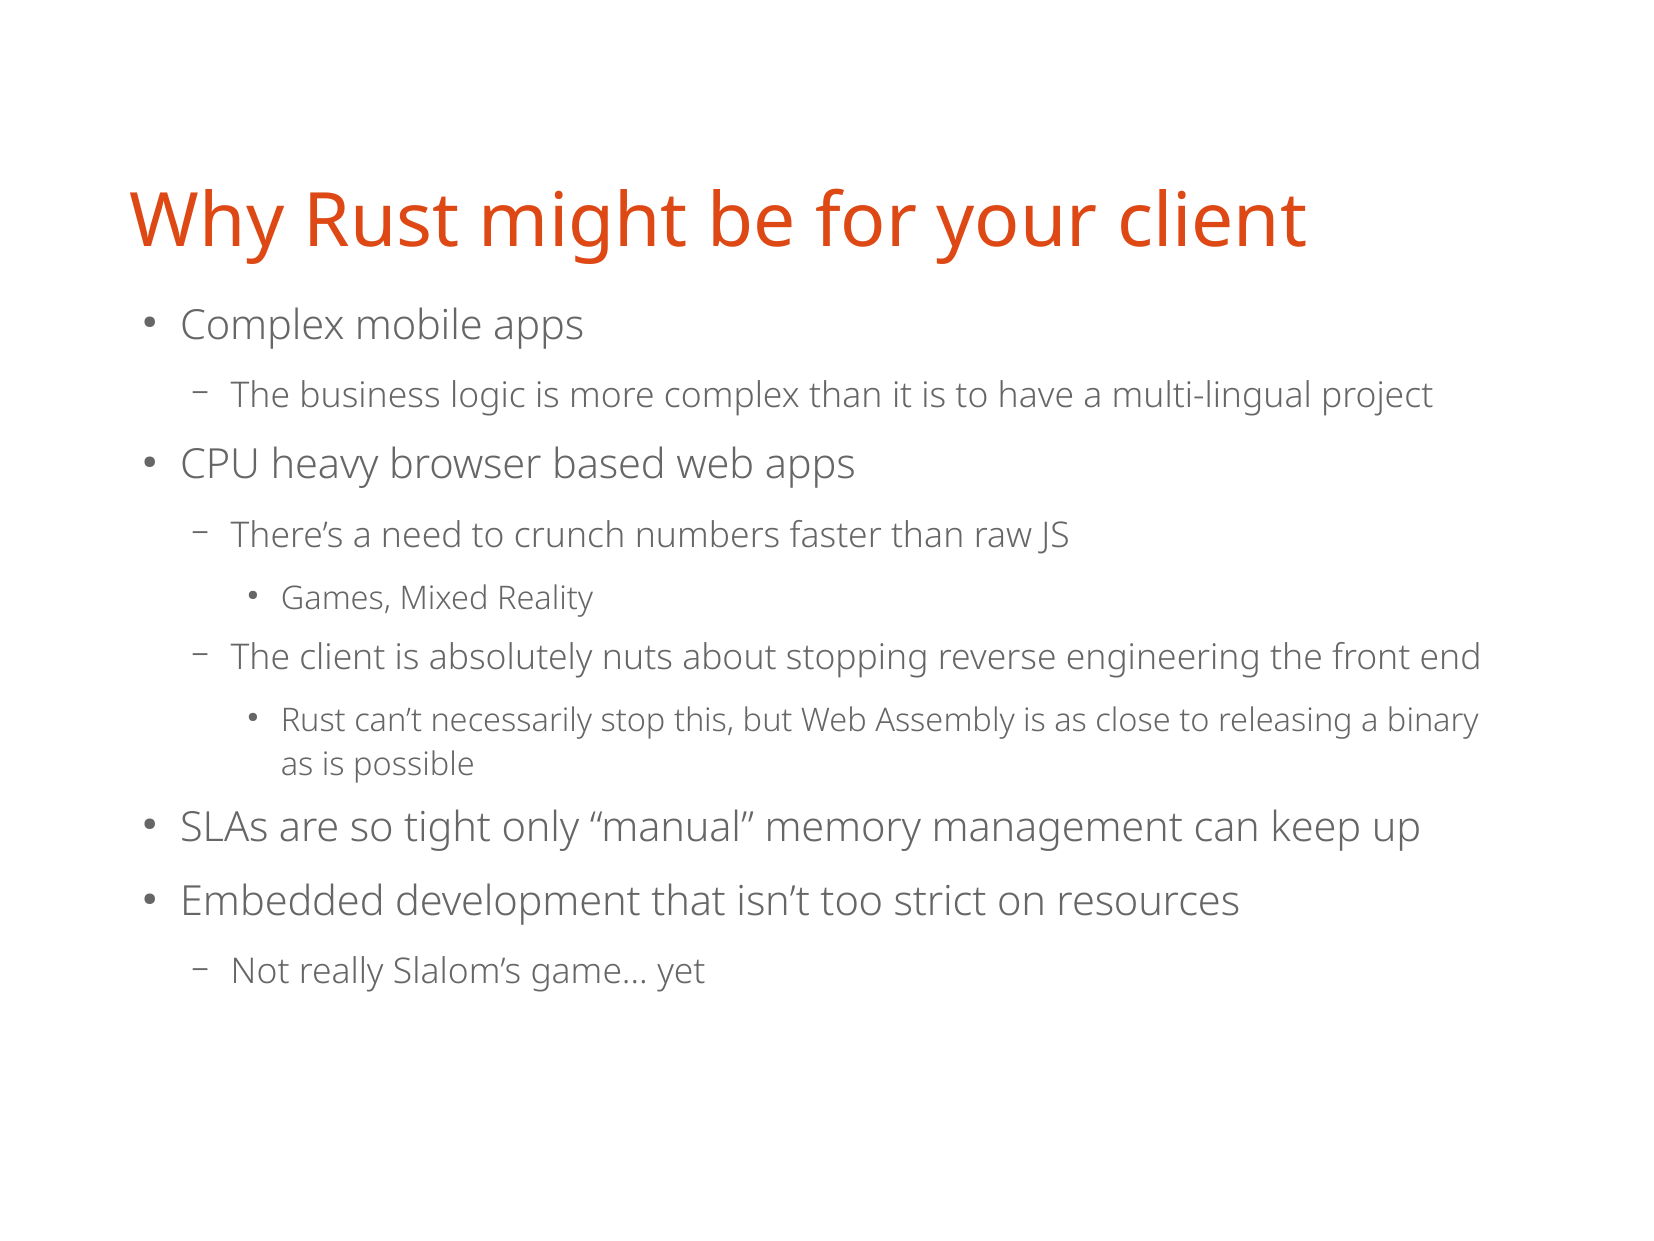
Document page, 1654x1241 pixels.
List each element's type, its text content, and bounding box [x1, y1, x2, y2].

title Why Rust might be for your client [129, 153, 1518, 281]
list Complex mobile apps The business logic is more complex than it is to have a multi-lingual project CPU heavy browser based web apps There’s a need to crunch numbers faster than raw JS Games, Mixed Reality The client is absolutely nuts about stopping reverse engineering the front end Rust can’t necessarily stop this, but Web Assembly is as close to releasing a binary as is possible SLAs are so tight only “manual” memory management can keep up Embedded development that isn’t too strict on resources Not really Slalom’s game… yet [129, 295, 1518, 1010]
